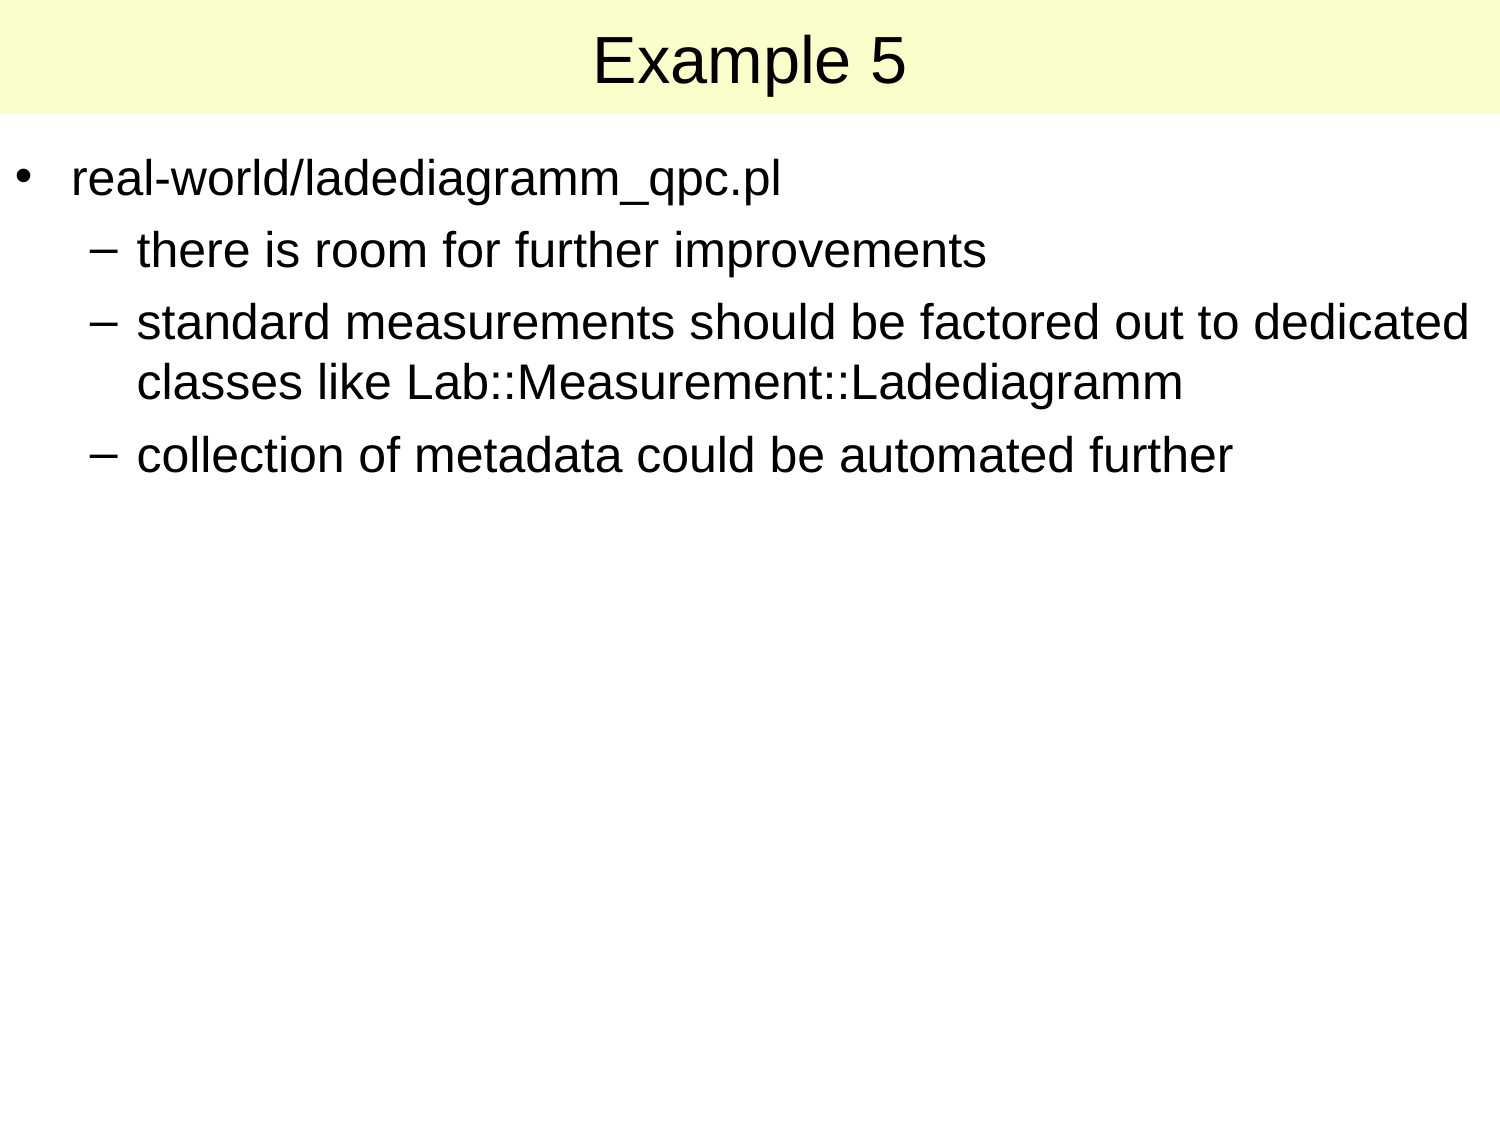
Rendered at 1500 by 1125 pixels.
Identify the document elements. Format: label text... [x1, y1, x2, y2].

title Example 5 [0, 0, 1500, 114]
list real-world/ladediagramm_qpc.pl there is room for further improvements standard measurements should be factored out to dedicated classes like Lab::Measurement::Ladediagramm collection of metadata could be automated further [0, 137, 1500, 1125]
